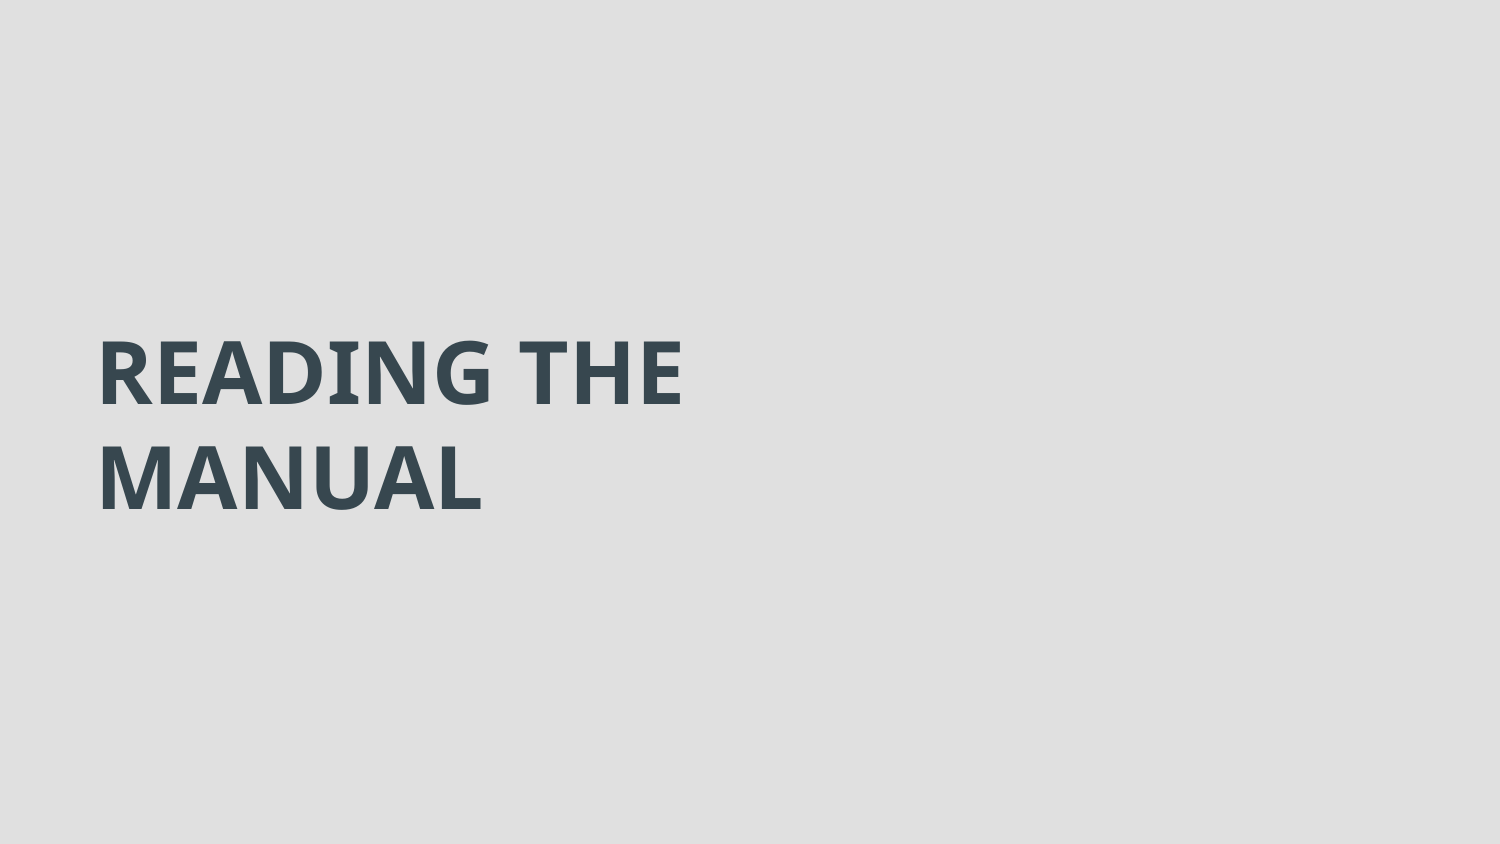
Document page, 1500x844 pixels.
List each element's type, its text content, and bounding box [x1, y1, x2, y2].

title READING THE MANUAL [80, 86, 1102, 758]
